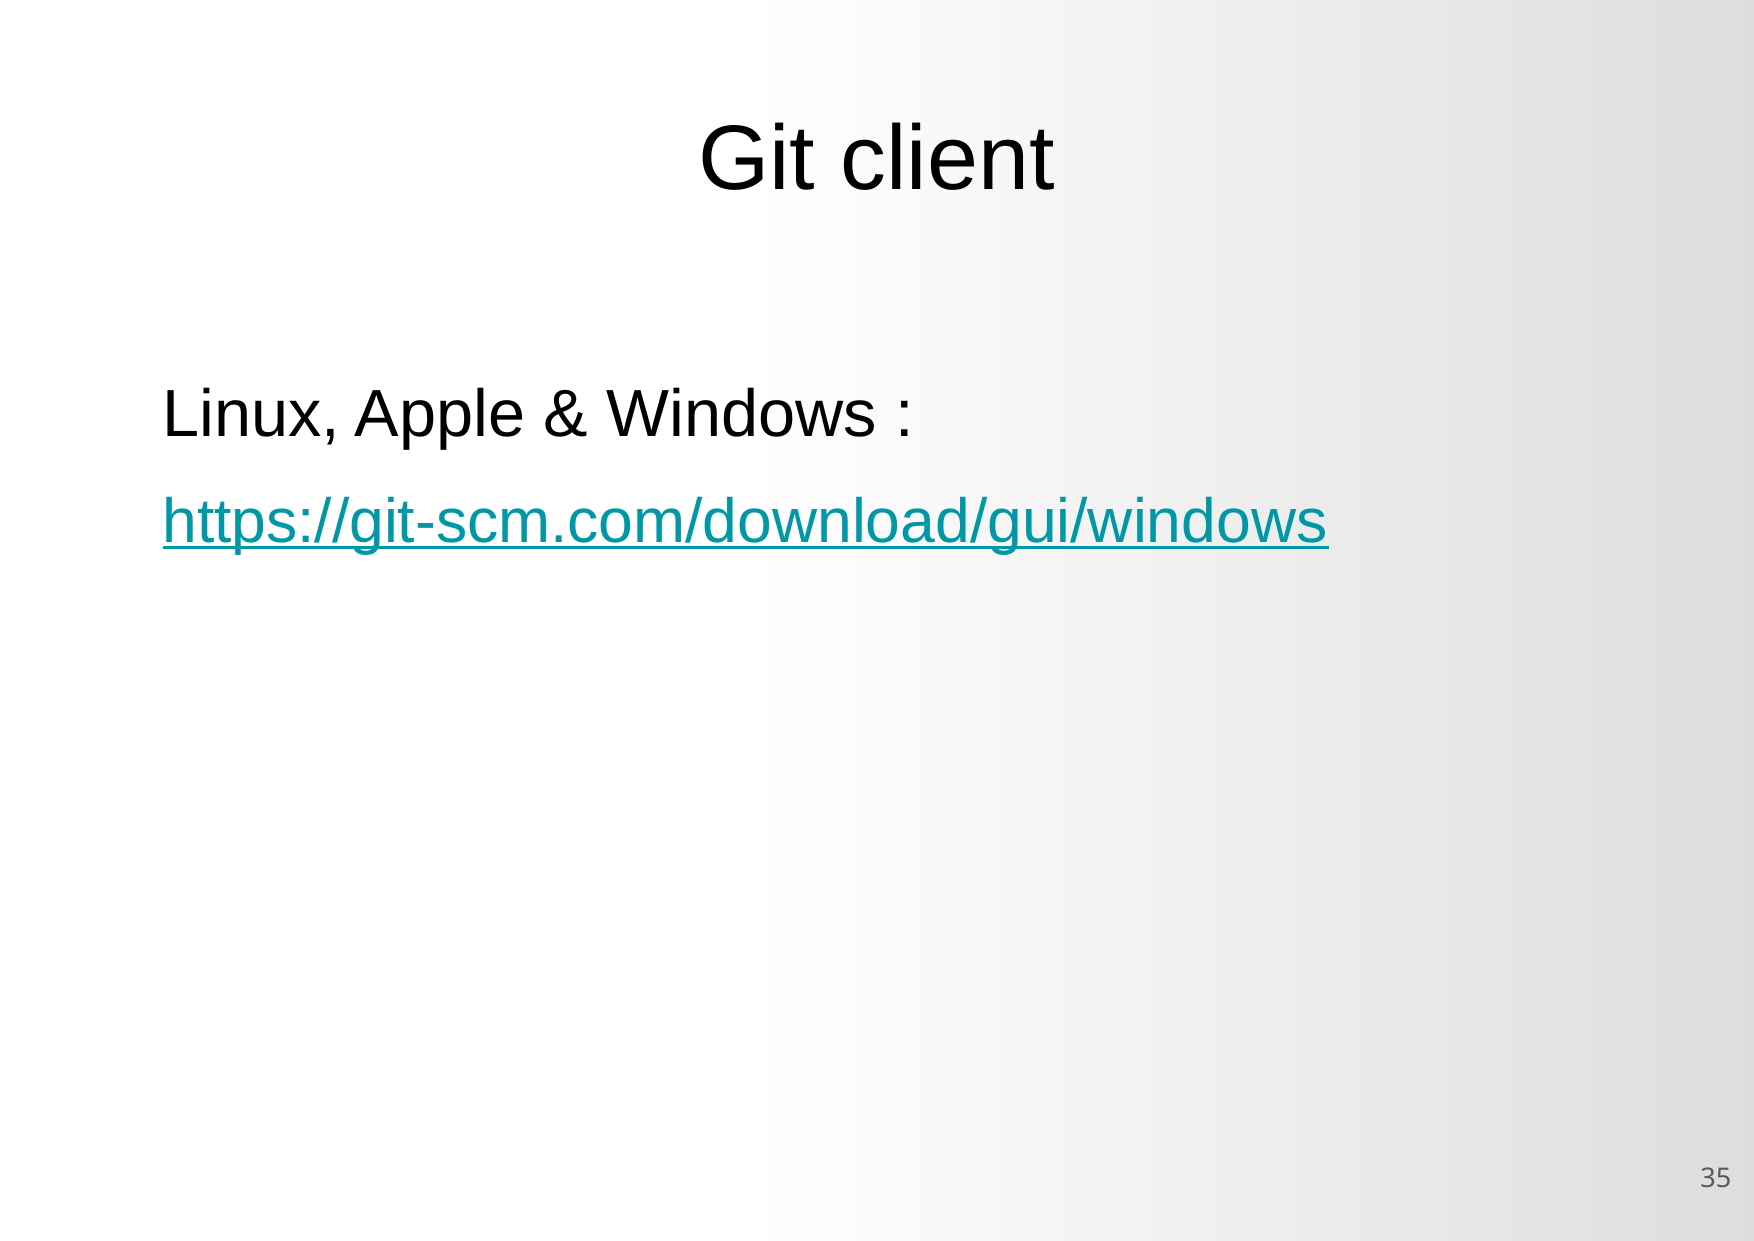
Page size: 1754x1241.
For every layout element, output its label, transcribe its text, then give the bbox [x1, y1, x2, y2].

slide_number <number> [1641, 1145, 1747, 1241]
text_box Linux, Apple & Windows : https://git-scm.com/download/gui/windows [87, 290, 1666, 1010]
text_box Git client [87, 49, 1666, 257]
